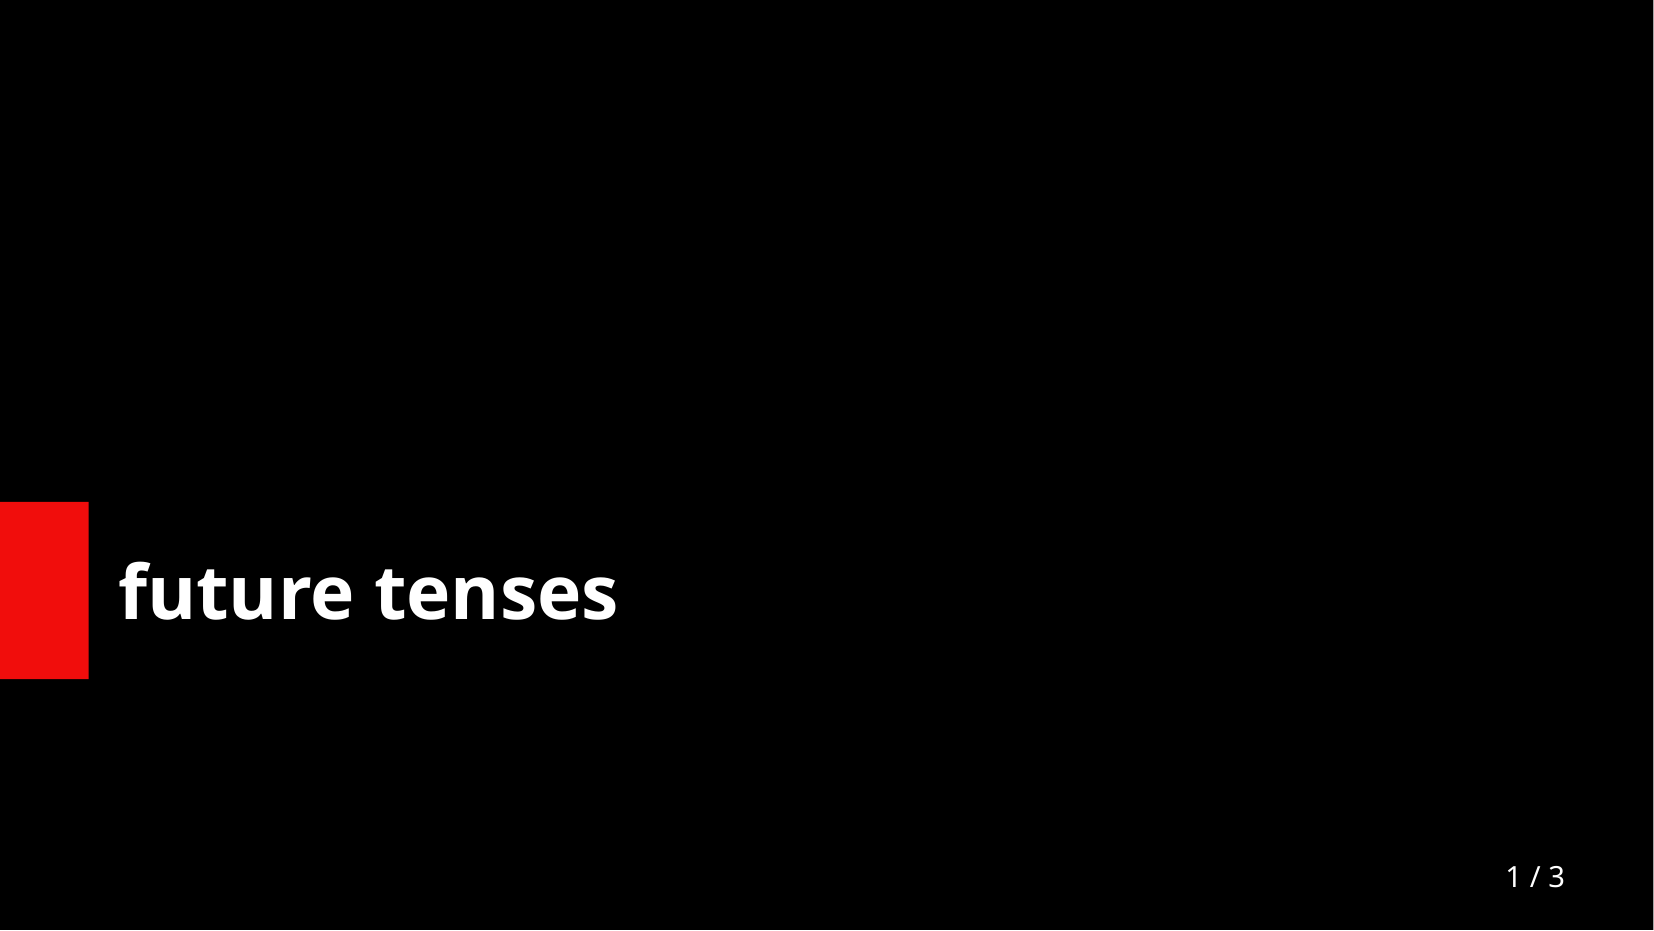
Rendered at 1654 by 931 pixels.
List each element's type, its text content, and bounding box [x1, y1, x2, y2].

title future tenses [118, 501, 1536, 680]
